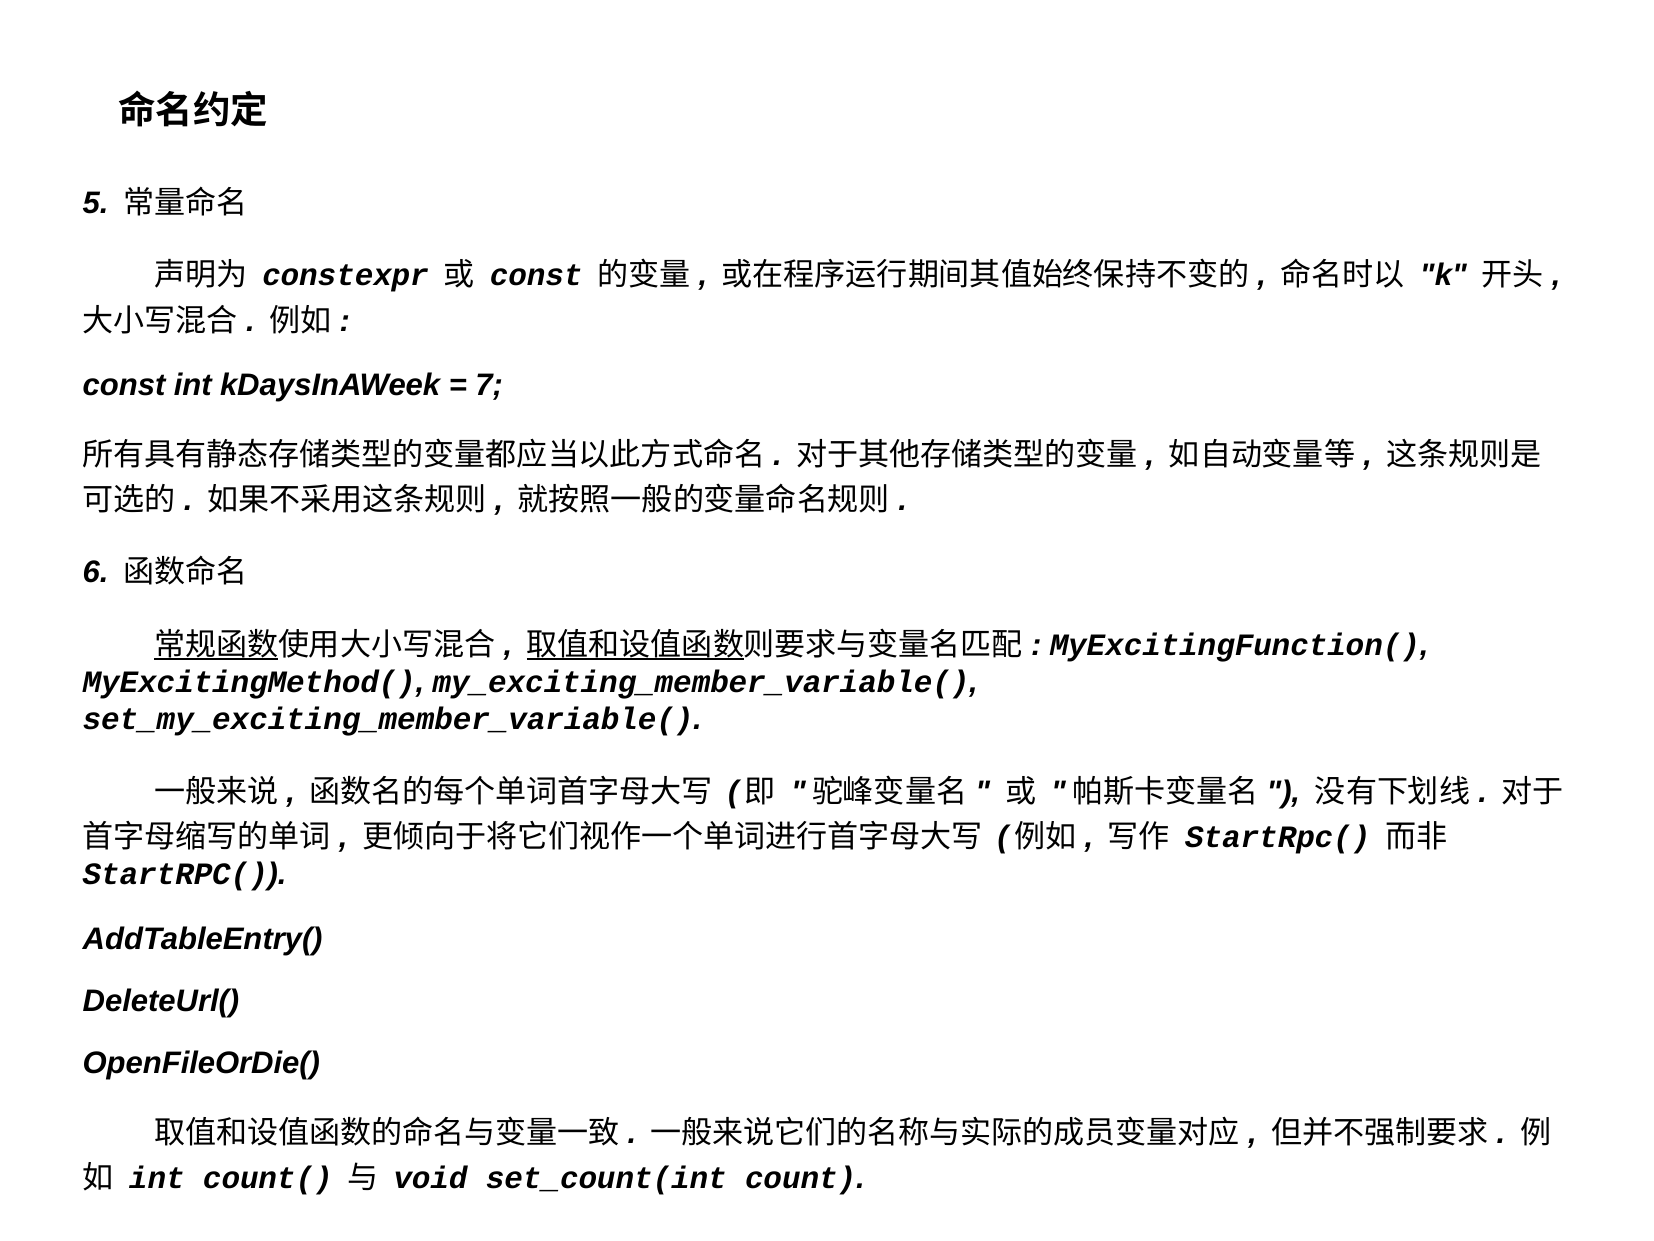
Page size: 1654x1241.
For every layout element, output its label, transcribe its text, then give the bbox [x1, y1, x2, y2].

title 命名约定 [82, 49, 485, 166]
list 5. 常量命名 声明为 constexpr 或 const 的变量, 或在程序运行期间其值始终保持不变的, 命名时以 "k" 开头, 大小写混合. 例如: const int kDaysInAWeek = 7; 所有具有静态存储类型的变量都应当以此方式命名. 对于其他存储类型的变量, 如自动变量等, 这条规则是可选的. 如果不采用这条规则, 就按照一般的变量命名规则. 6. 函数命名 常规函数使用大小写混合, 取值和设值函数则要求与变量名匹配: MyExcitingFunction(), MyExcitingMethod(), my_exciting_member_variable(), set_my_exciting_member_variable(). 一般来说, 函数名的每个单词首字母大写 (即 "驼峰变量名" 或 "帕斯卡变量名"), 没有下划线. 对于首字母缩写的单词, 更倾向于将它们视作一个单词进行首字母大写 (例如, 写作 StartRpc() 而非 StartRPC()). AddTableEntry() DeleteUrl() OpenFileOrDie() 取值和设值函数的命名与变量一致. 一般来说它们的名称与实际的成员变量对应, 但并不强制要求. 例如 int count() 与 void set_count(int count). [82, 177, 1571, 1205]
